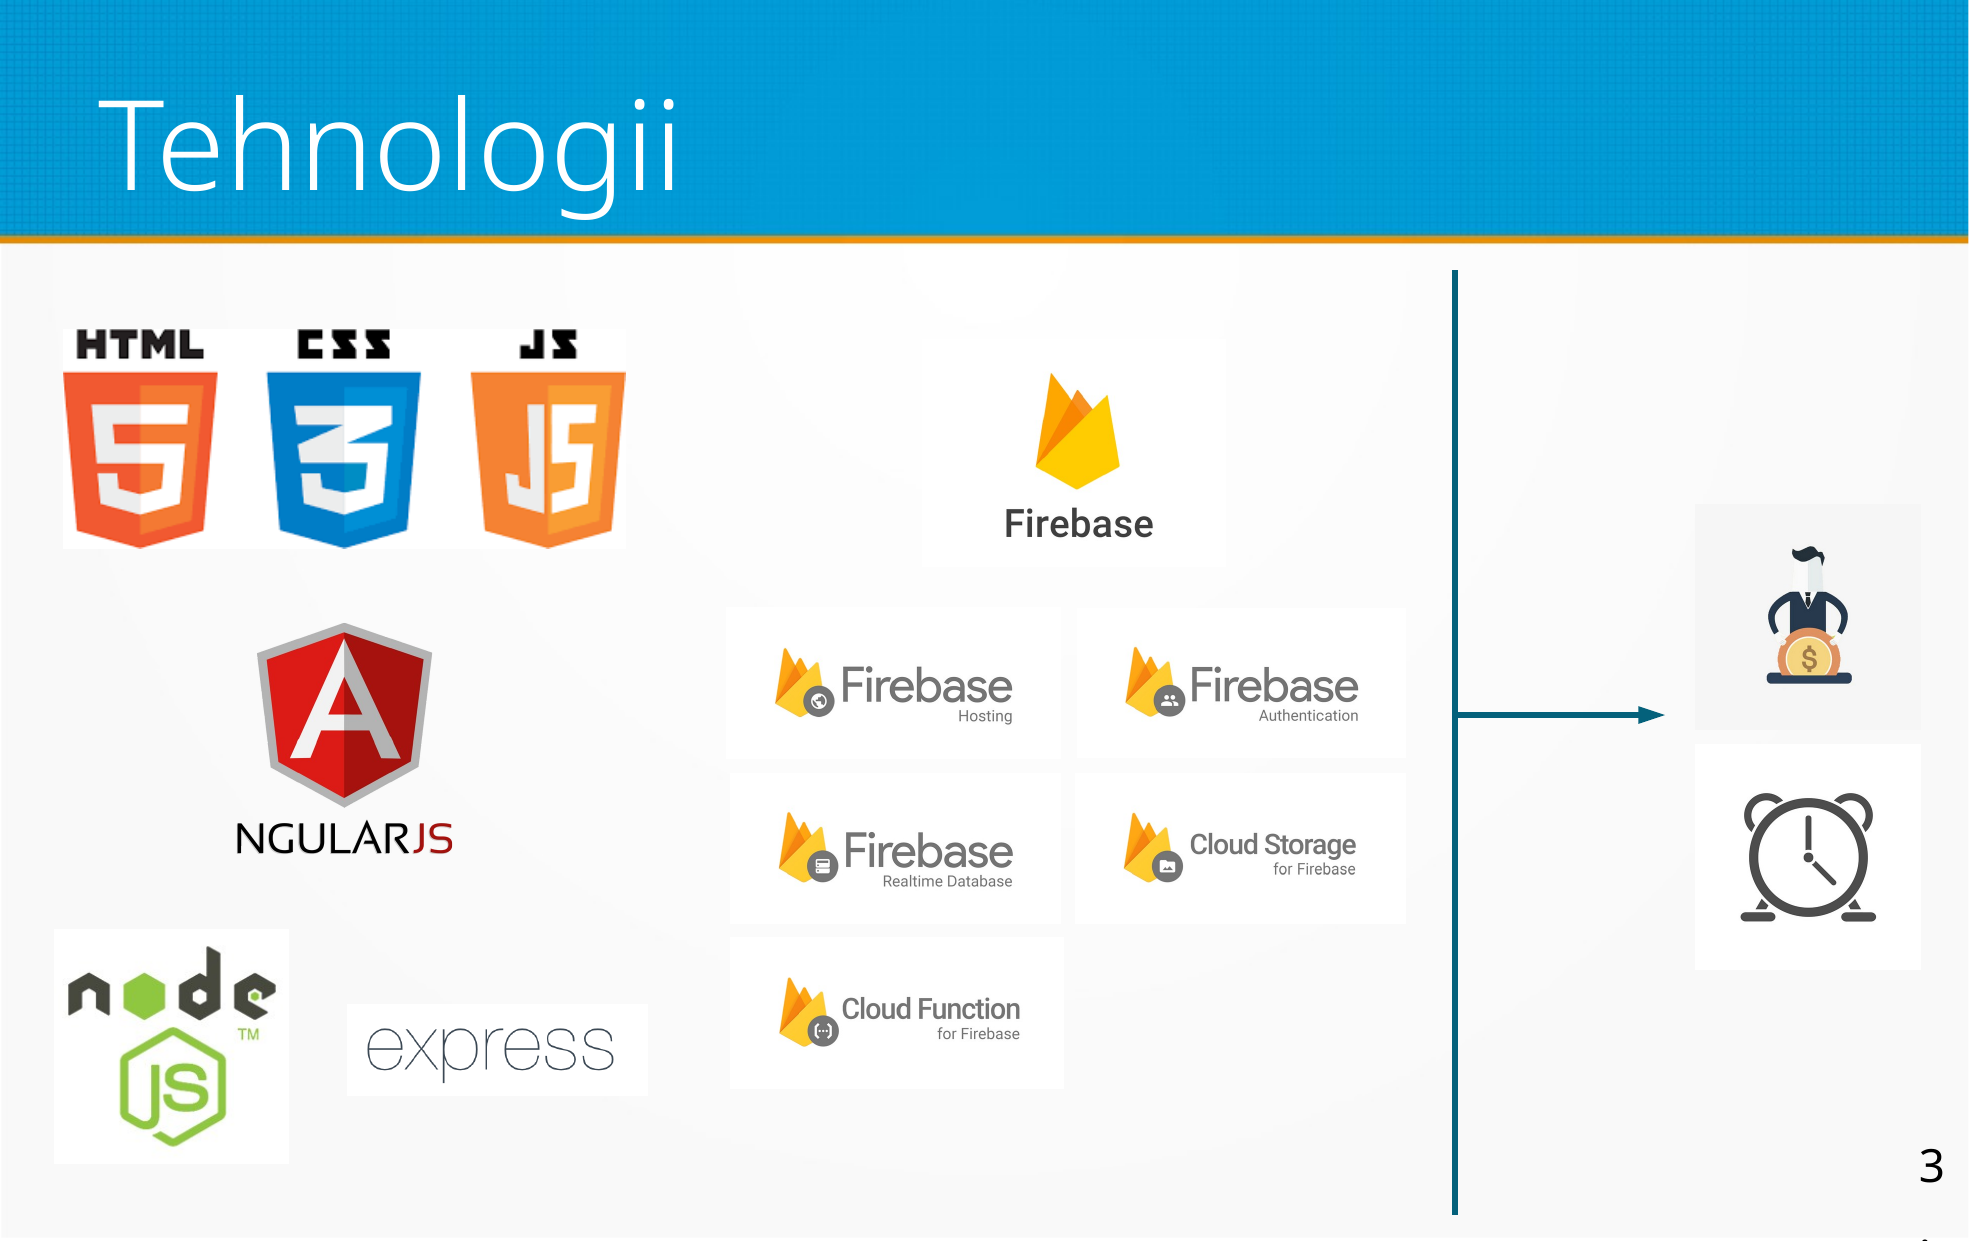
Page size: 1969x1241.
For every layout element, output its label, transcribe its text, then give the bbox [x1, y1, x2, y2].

title Tehnologii [98, 19, 1870, 227]
picture [0, 233, 1969, 1241]
text_box 3. [1912, 1154, 1962, 1238]
